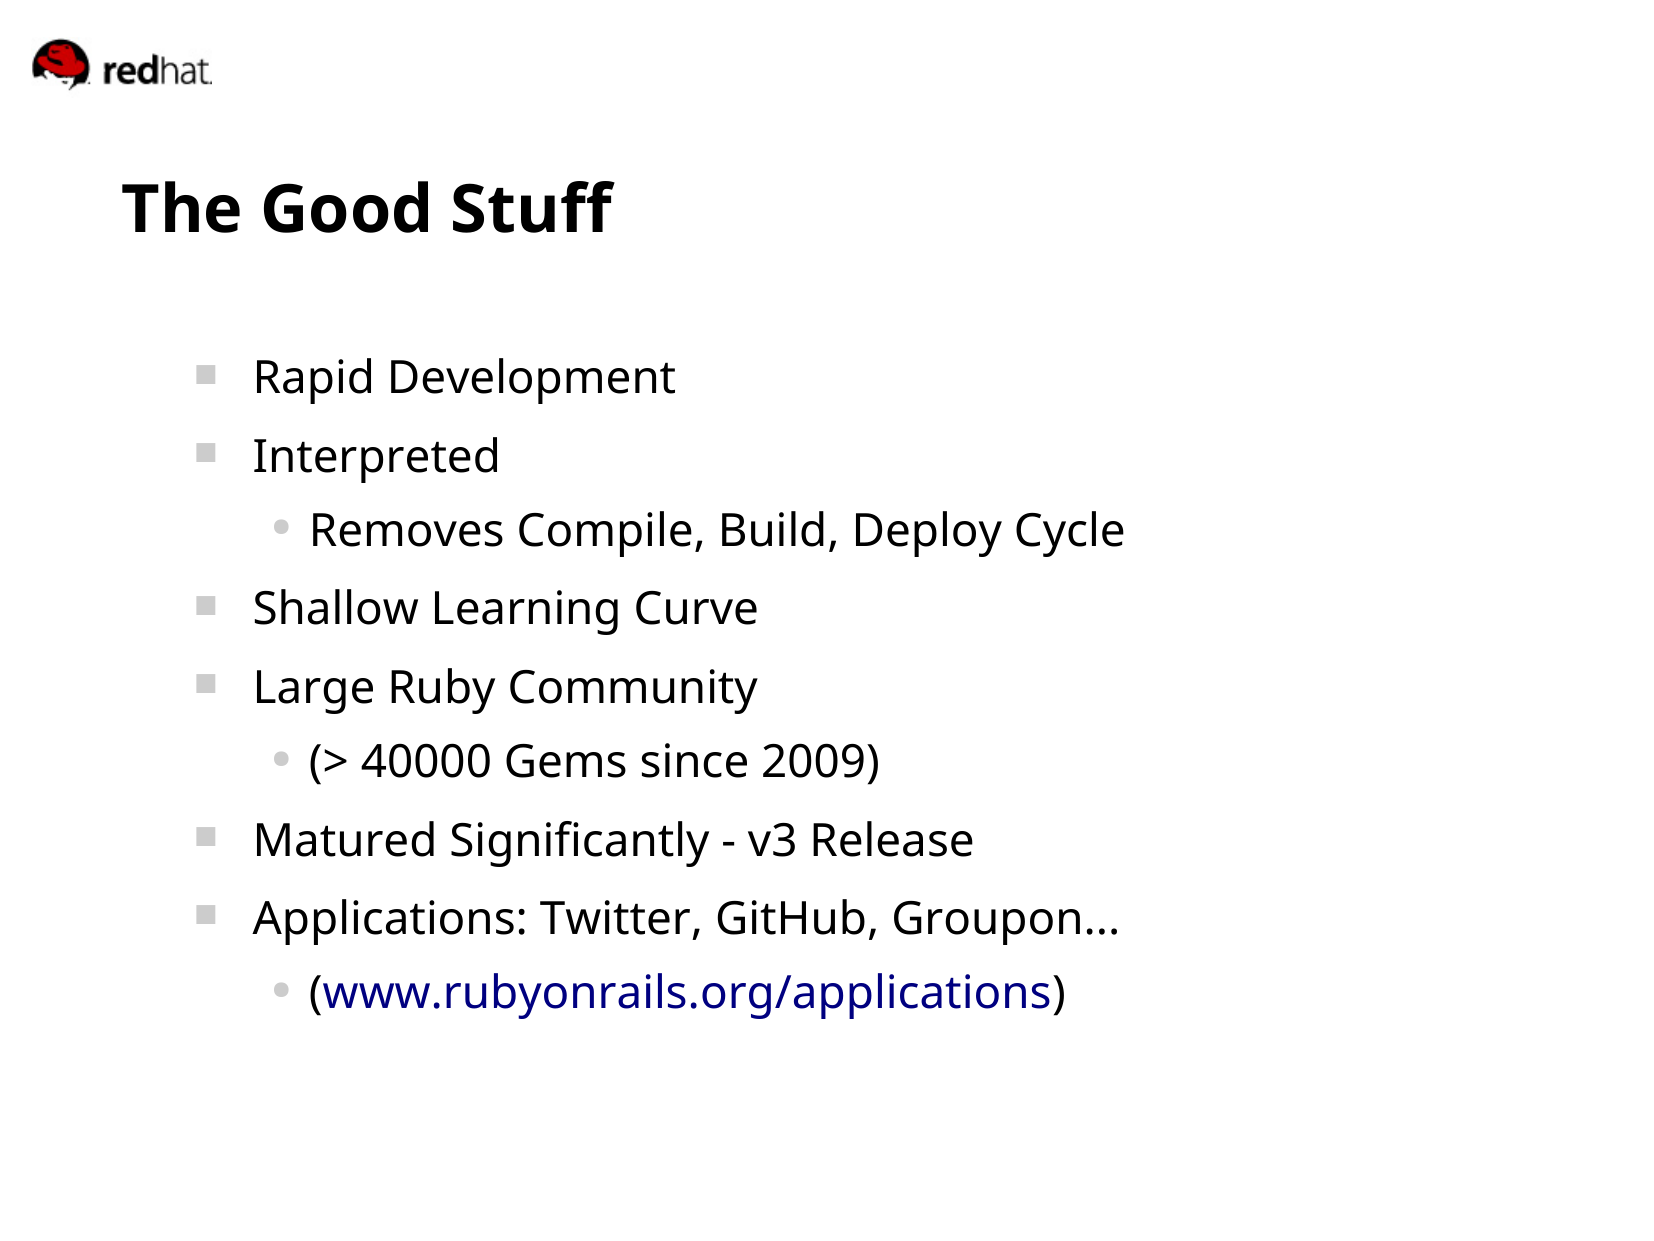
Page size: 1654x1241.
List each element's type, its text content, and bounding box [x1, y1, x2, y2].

title The Good Stuff [121, 102, 1534, 310]
picture [31, 37, 212, 98]
list Rapid Development Interpreted Removes Compile, Build, Deploy Cycle Shallow Learning Curve Large Ruby Community (> 40000 Gems since 2009) Matured Significantly - v3 Release Applications: Twitter, GitHub, Groupon... (www.rubyonrails.org/applications) [121, 344, 1534, 1216]
